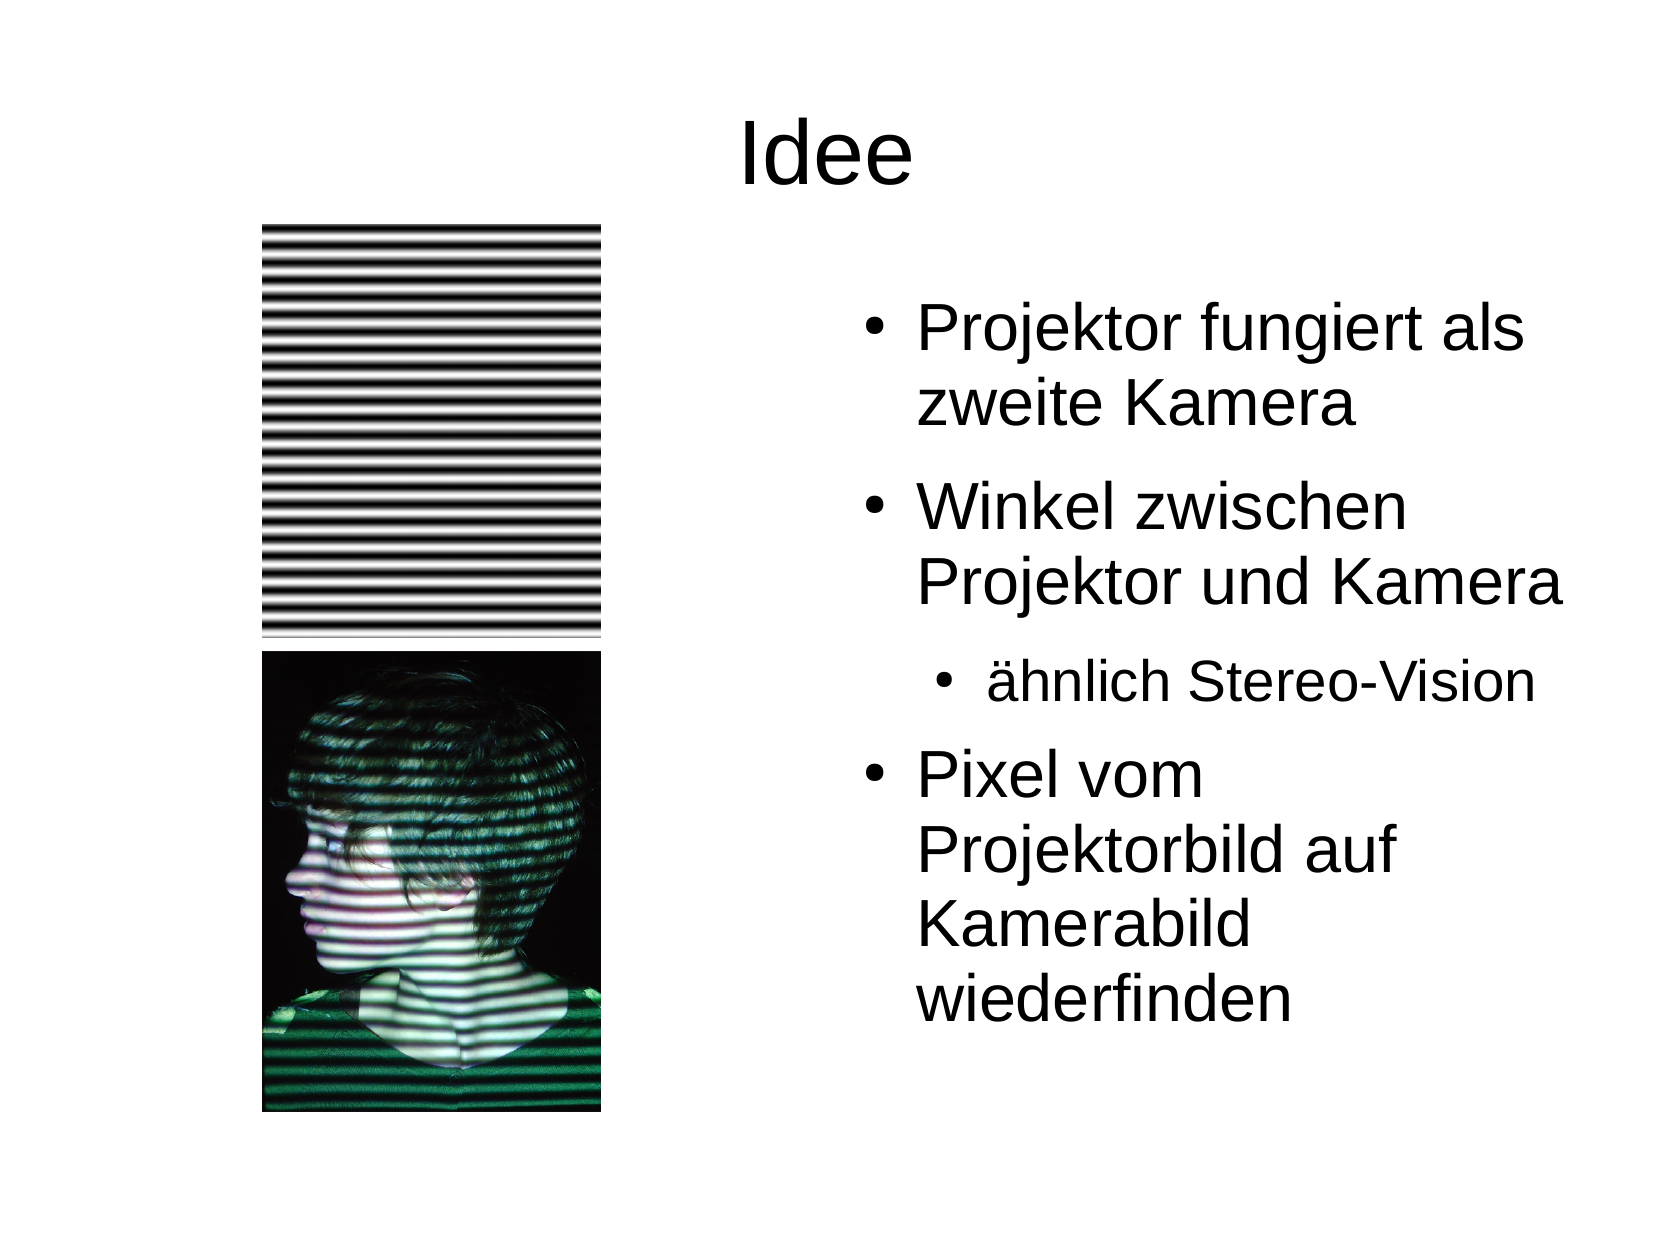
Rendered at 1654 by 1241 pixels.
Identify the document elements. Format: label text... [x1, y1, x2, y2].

list Projektor fungiert als zweite Kamera Winkel zwischen Projektor und Kamera ähnlich Stereo-Vision Pixel vom Projektorbild auf Kamerabild wiederfinden [845, 290, 1572, 1109]
title Idee [82, 49, 1571, 257]
picture [262, 224, 601, 638]
picture [262, 651, 601, 1112]
